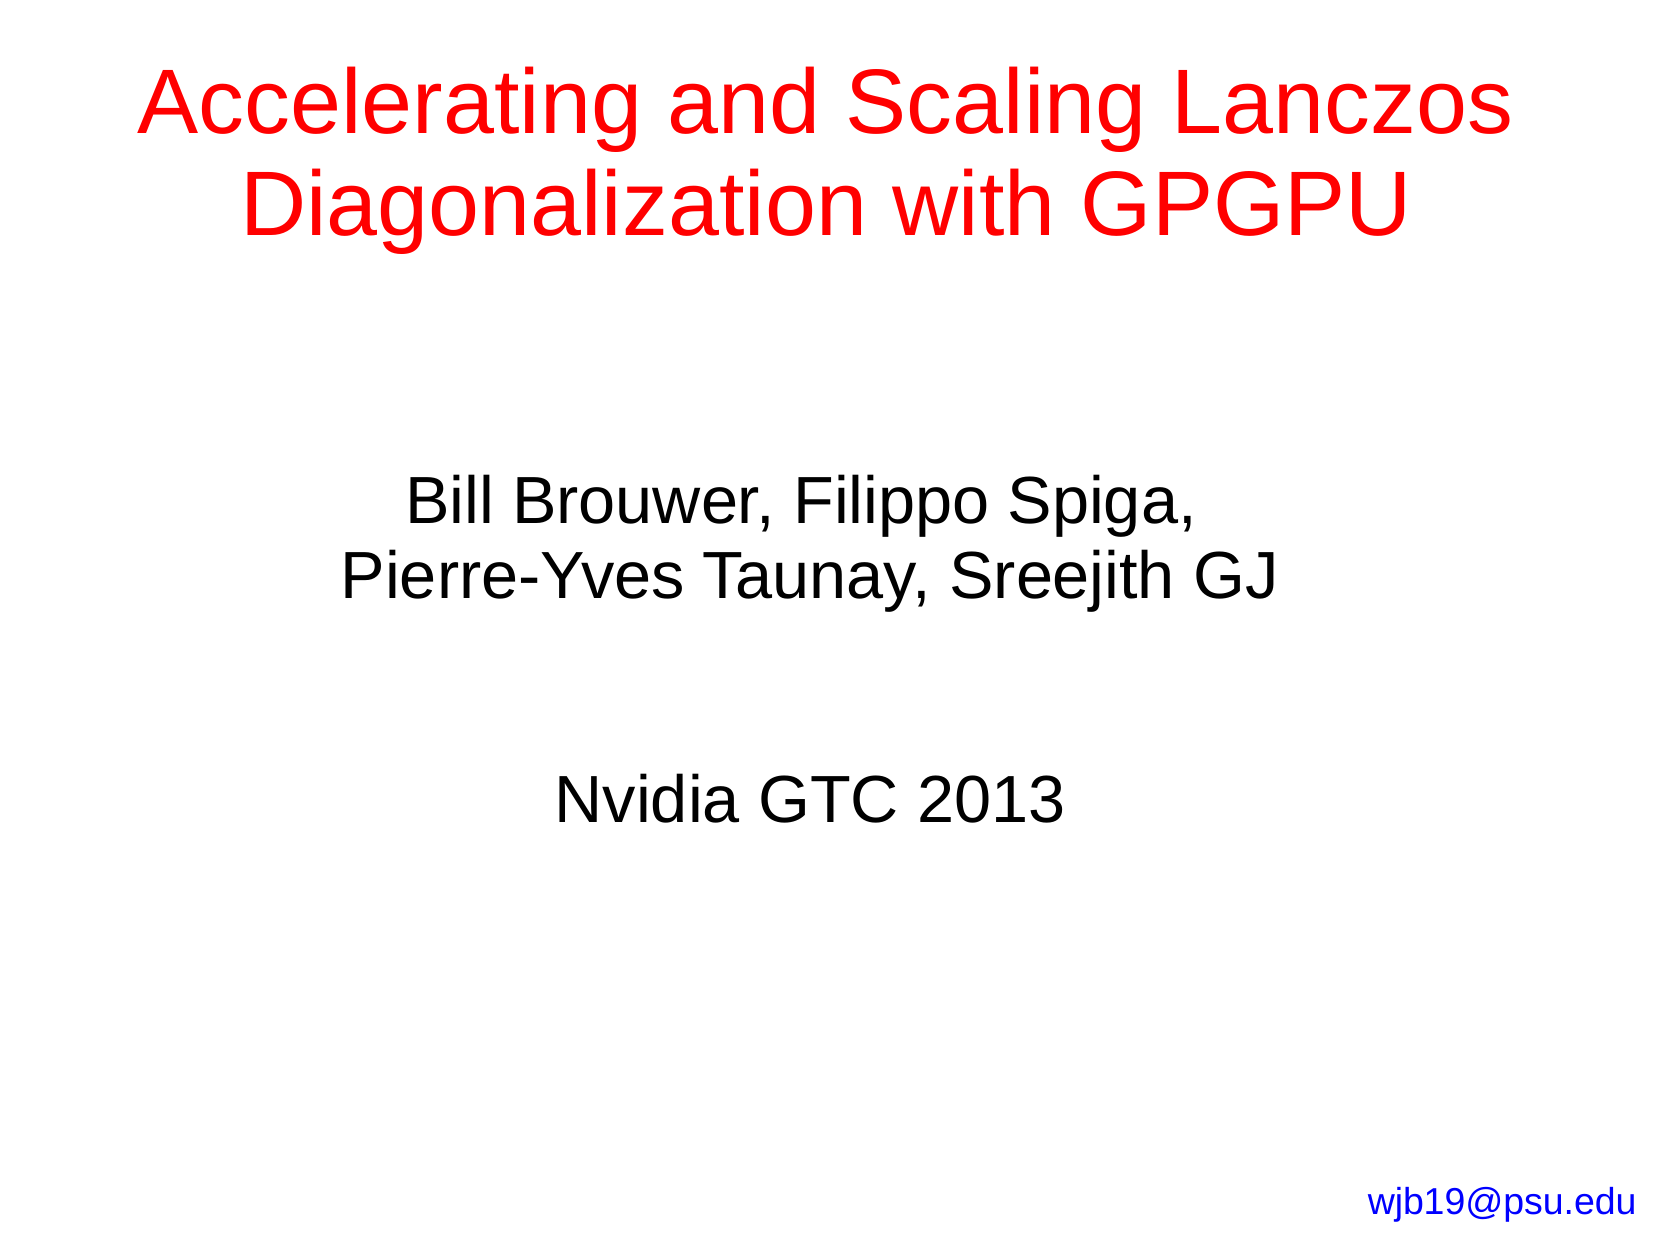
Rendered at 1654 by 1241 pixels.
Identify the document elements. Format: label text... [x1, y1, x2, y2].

title Accelerating and Scaling Lanczos Diagonalization with GPGPU [82, 49, 1571, 257]
text_box wjb19@psu.edu [1353, 1173, 1652, 1231]
subtitle Bill Brouwer, Filippo Spiga, Pierre-Yves Taunay, Sreejith GJ Nvidia GTC 2013 [82, 290, 1538, 1010]
